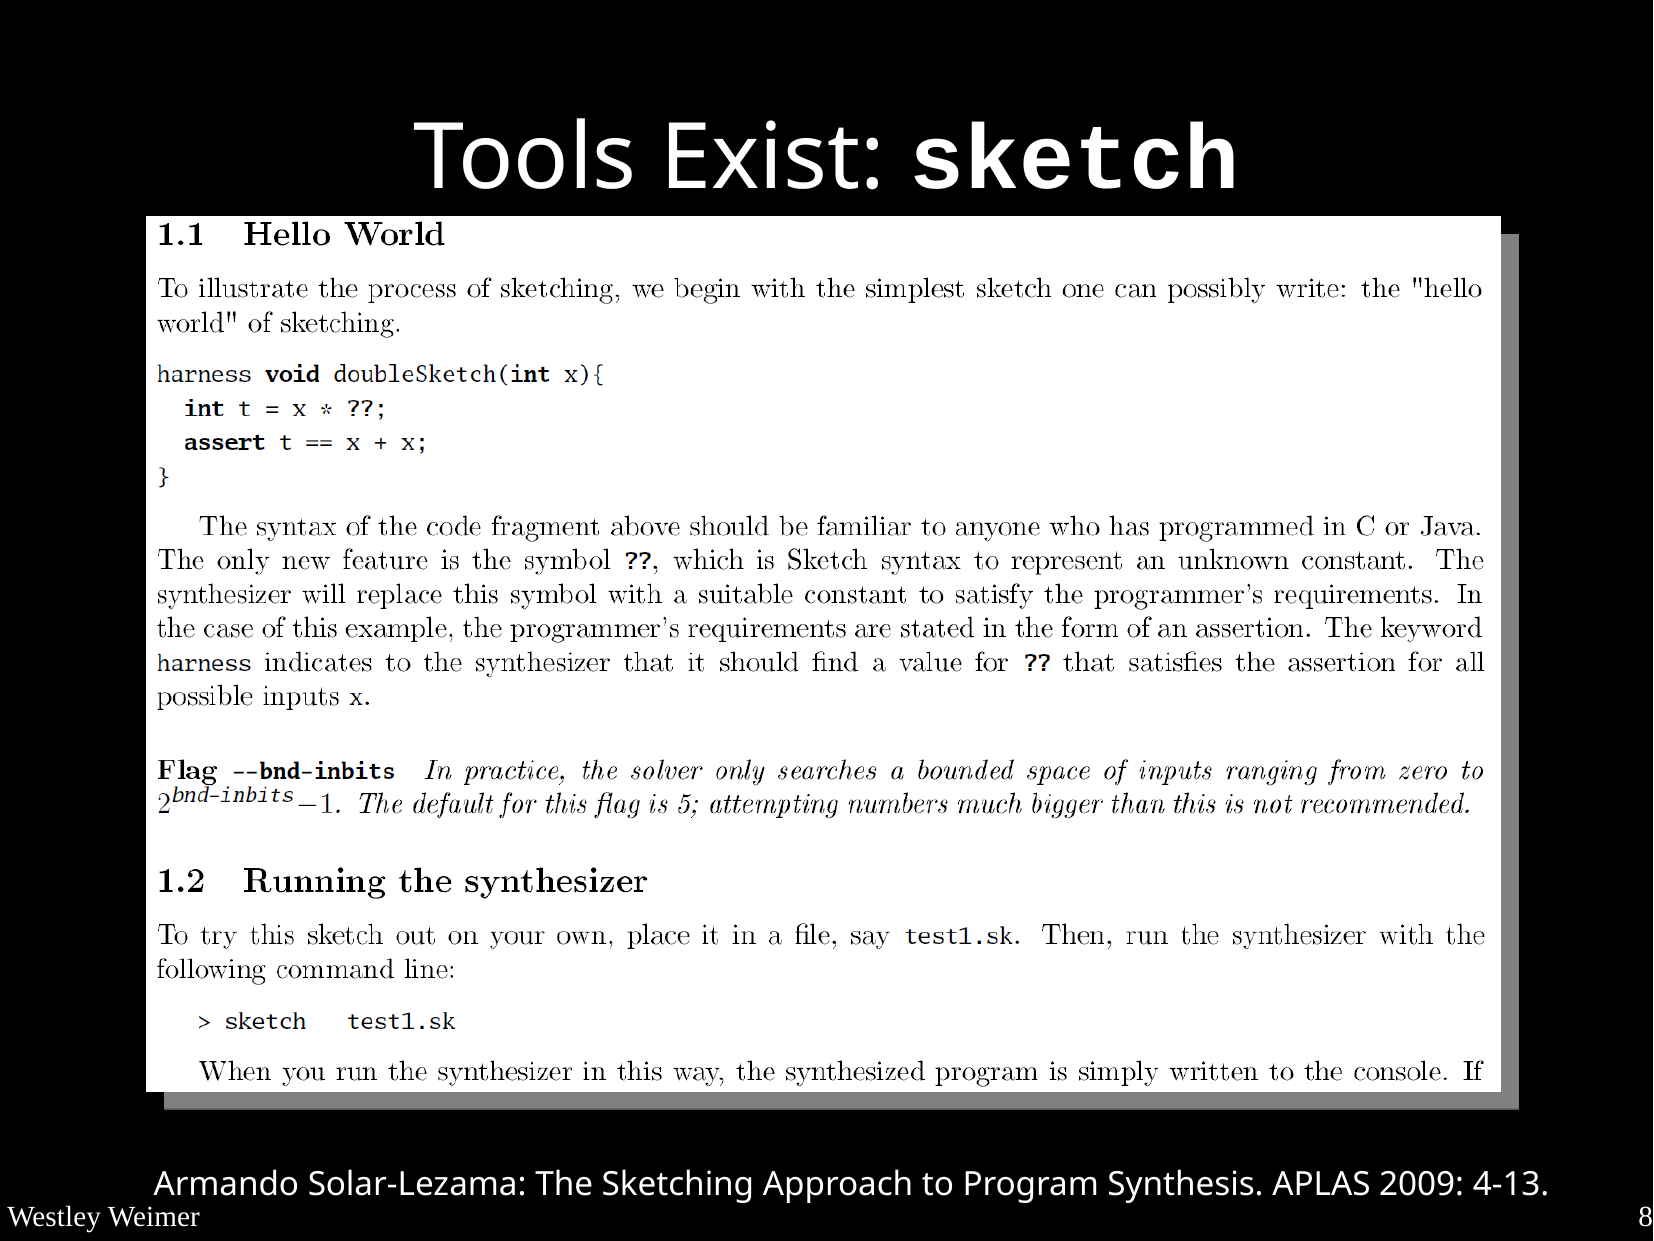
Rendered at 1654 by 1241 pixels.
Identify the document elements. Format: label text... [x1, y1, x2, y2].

picture [146, 216, 1501, 1092]
list Armando Solar-Lezama: The Sketching Approach to Program Synthesis. APLAS 2009: 4-13. [82, 290, 1571, 1150]
title Tools Exist: sketch [82, 49, 1571, 257]
